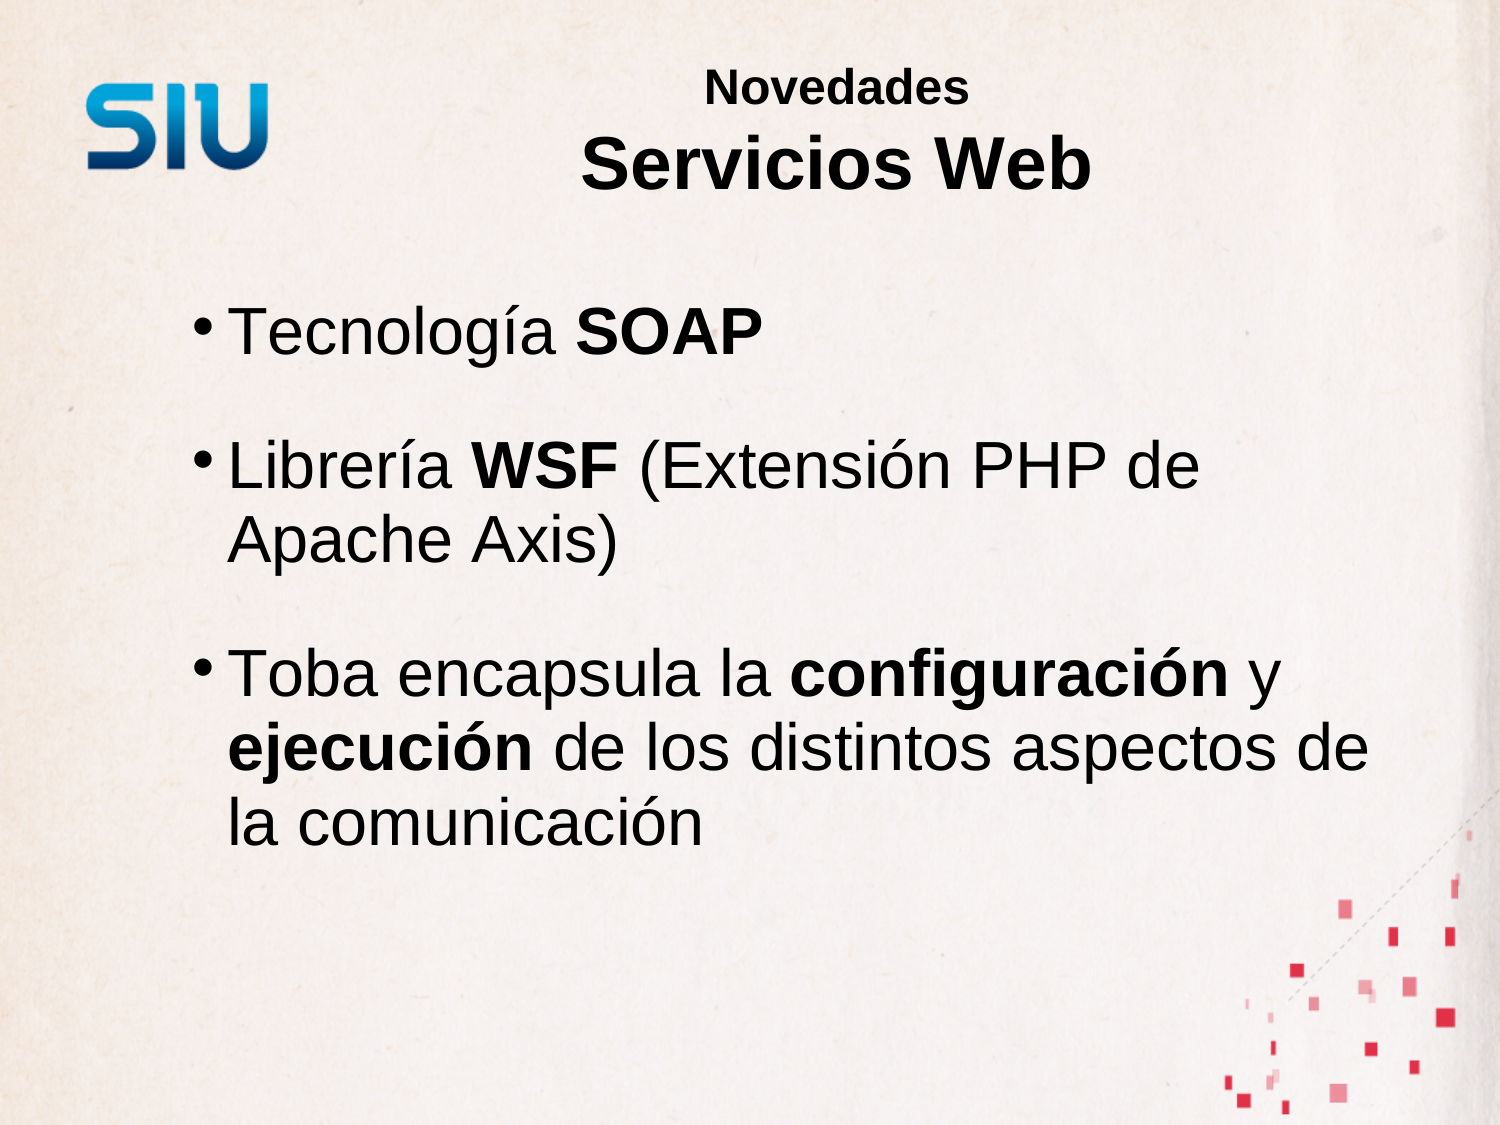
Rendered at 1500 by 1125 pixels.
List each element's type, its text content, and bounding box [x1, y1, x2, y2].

picture [0, 0, 1500, 1125]
text_box Tecnología SOAP Librería WSF (Extensión PHP de Apache Axis) Toba encapsula la configuración y ejecución de los distintos aspectos de la comunicación [177, 283, 1430, 967]
